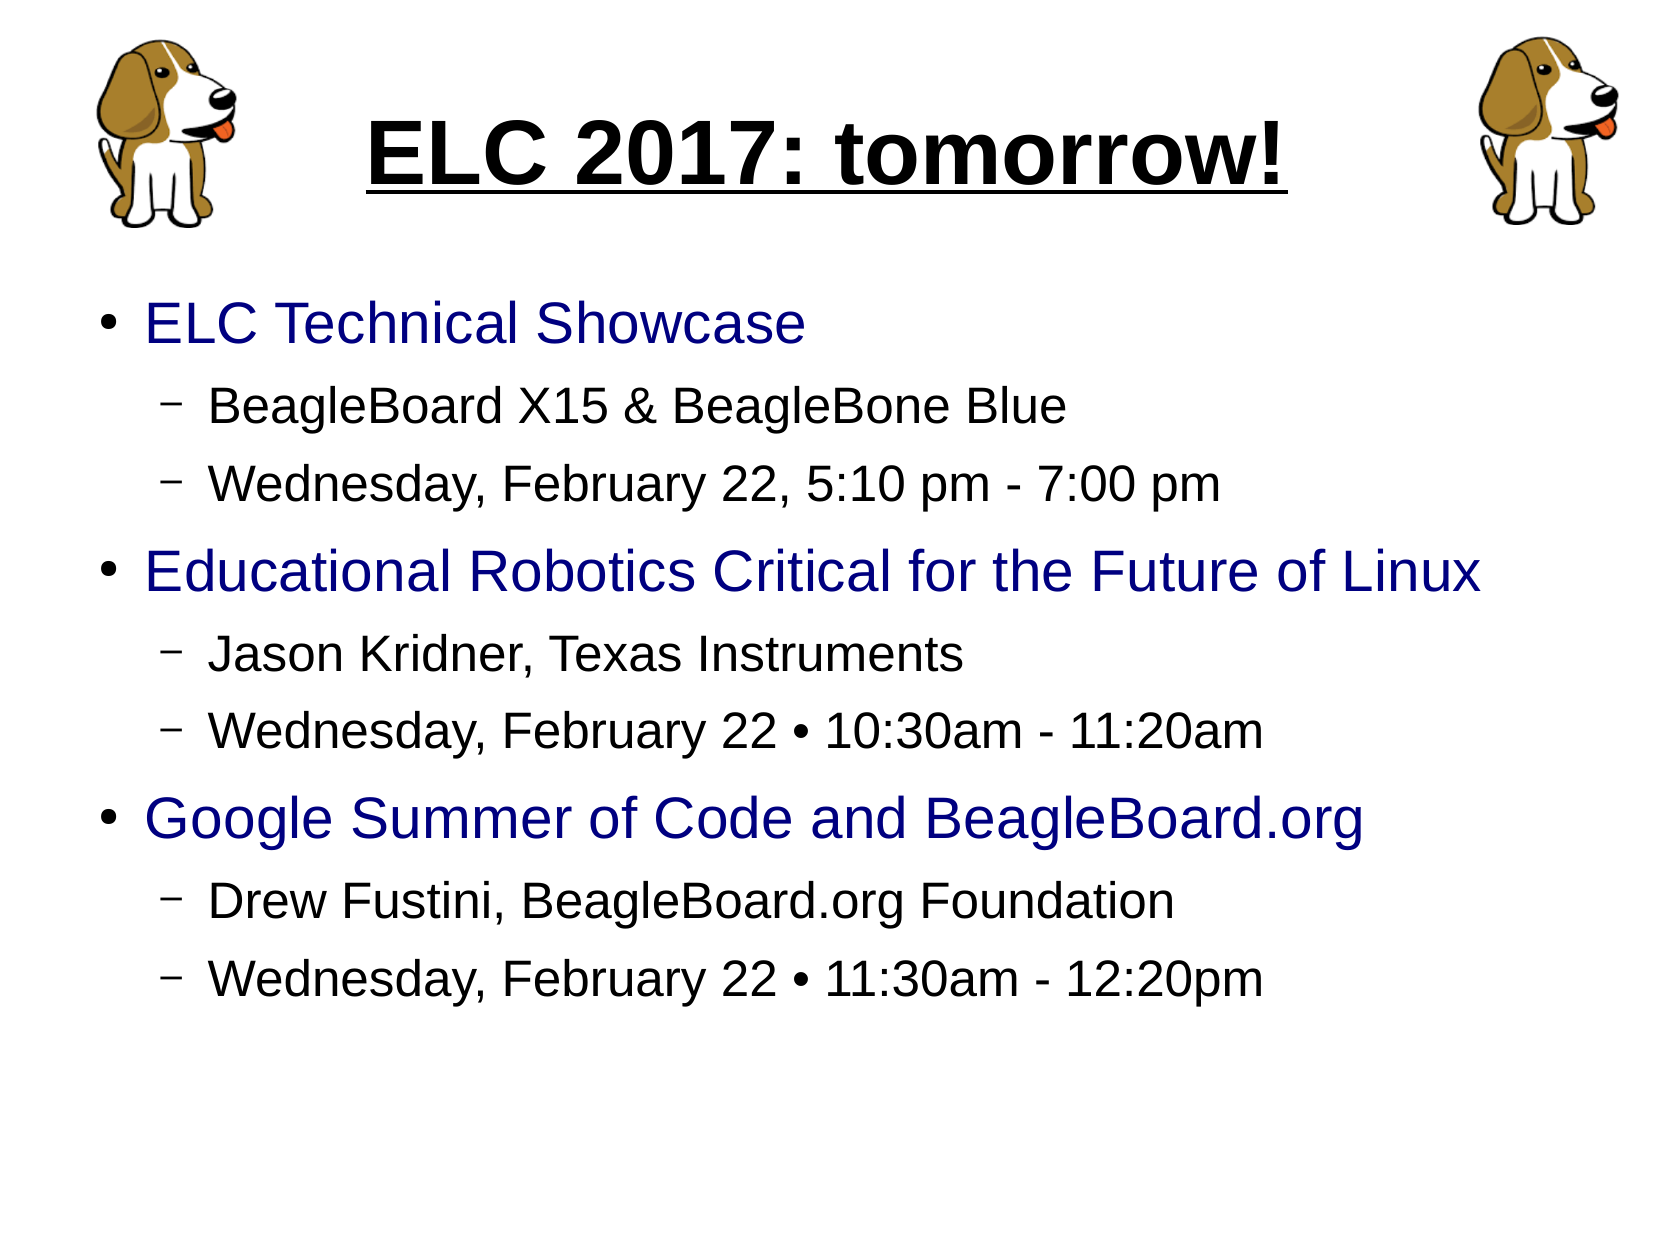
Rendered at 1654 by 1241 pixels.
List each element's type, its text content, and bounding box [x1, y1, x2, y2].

picture [82, 39, 239, 228]
list ELC Technical Showcase BeagleBoard X15 & BeagleBone Blue Wednesday, February 22, 5:10 pm - 7:00 pm Educational Robotics Critical for the Future of Linux Jason Kridner, Texas Instruments Wednesday, February 22 • 10:30am - 11:20am Google Summer of Code and BeagleBoard.org Drew Fustini, BeagleBoard.org Foundation Wednesday, February 22 • 11:30am - 12:20pm [82, 290, 1546, 1010]
picture [1464, 36, 1621, 225]
title ELC 2017: tomorrow! [82, 49, 1571, 257]
